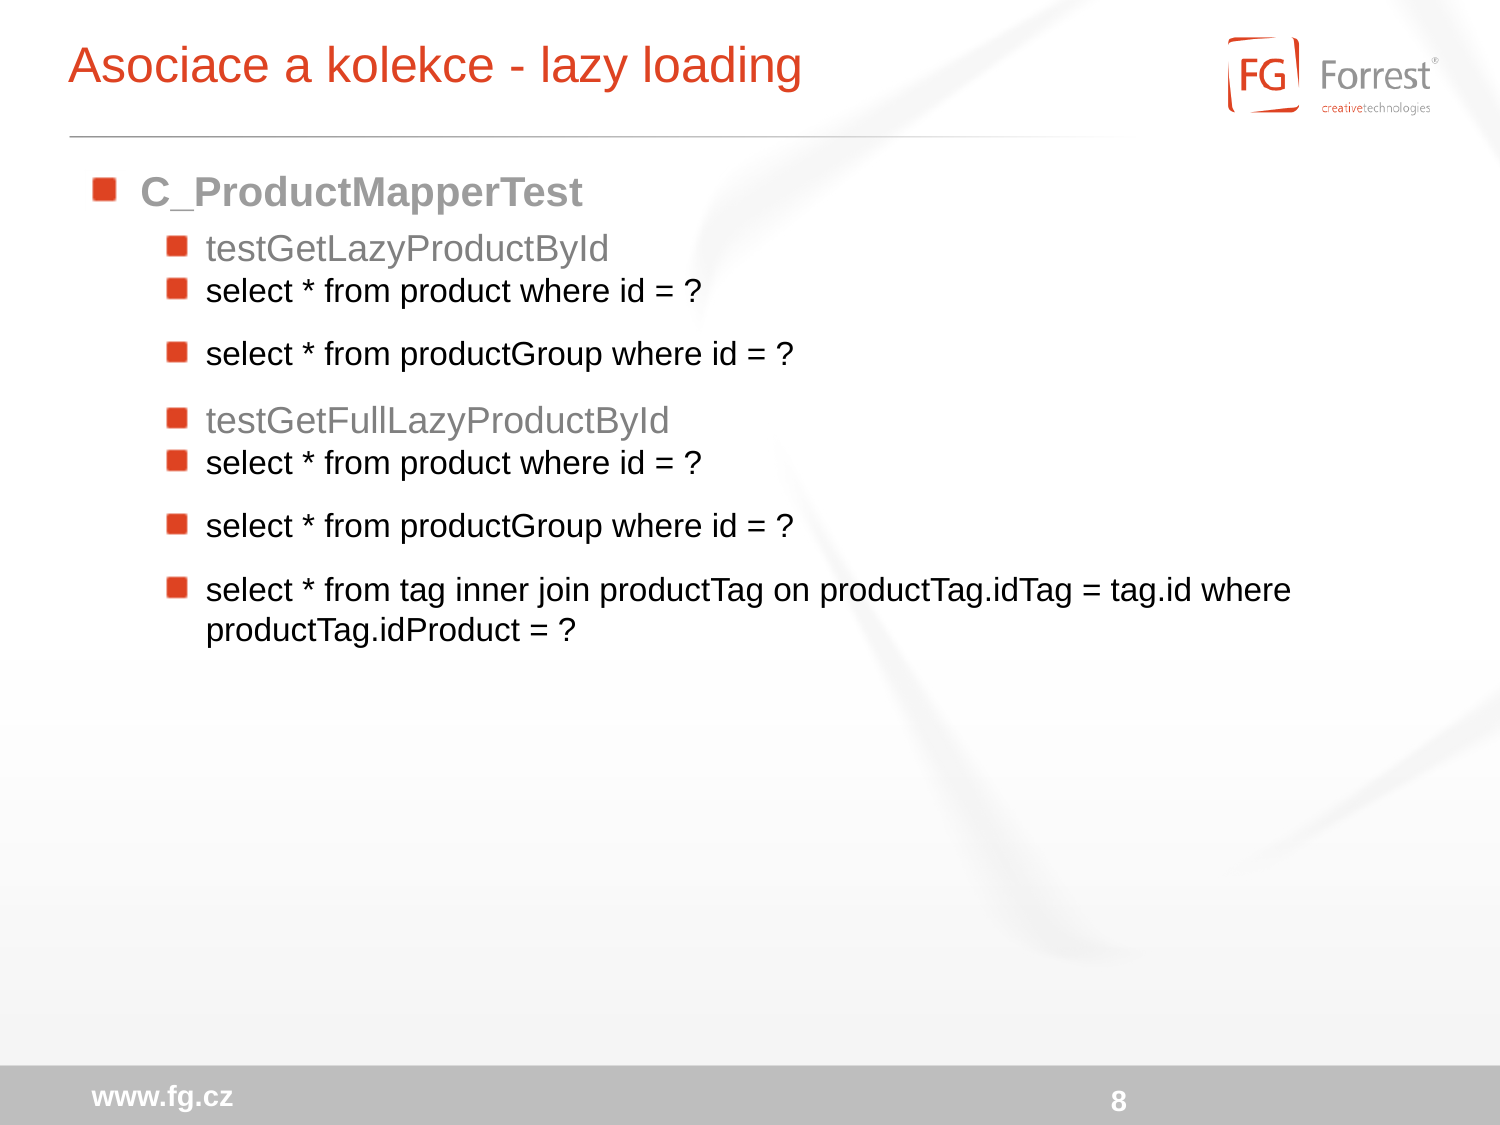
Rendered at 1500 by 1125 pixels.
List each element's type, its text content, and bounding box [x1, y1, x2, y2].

picture [0, 0, 1500, 1125]
title Asociace a kolekce - lazy loading [53, 24, 1212, 150]
list C_ProductMapperTest testGetLazyProductById select * from product where id = ? select * from productGroup where id = ? testGetFullLazyProductById select * from product where id = ? select * from productGroup where id = ? select * from tag inner join productTag on productTag.idTag = tag.id where productTag.idProduct = ? [69, 157, 1420, 1013]
footer www.fg.cz [76, 1070, 951, 1125]
slide_number <číslo> [1096, 1074, 1454, 1125]
